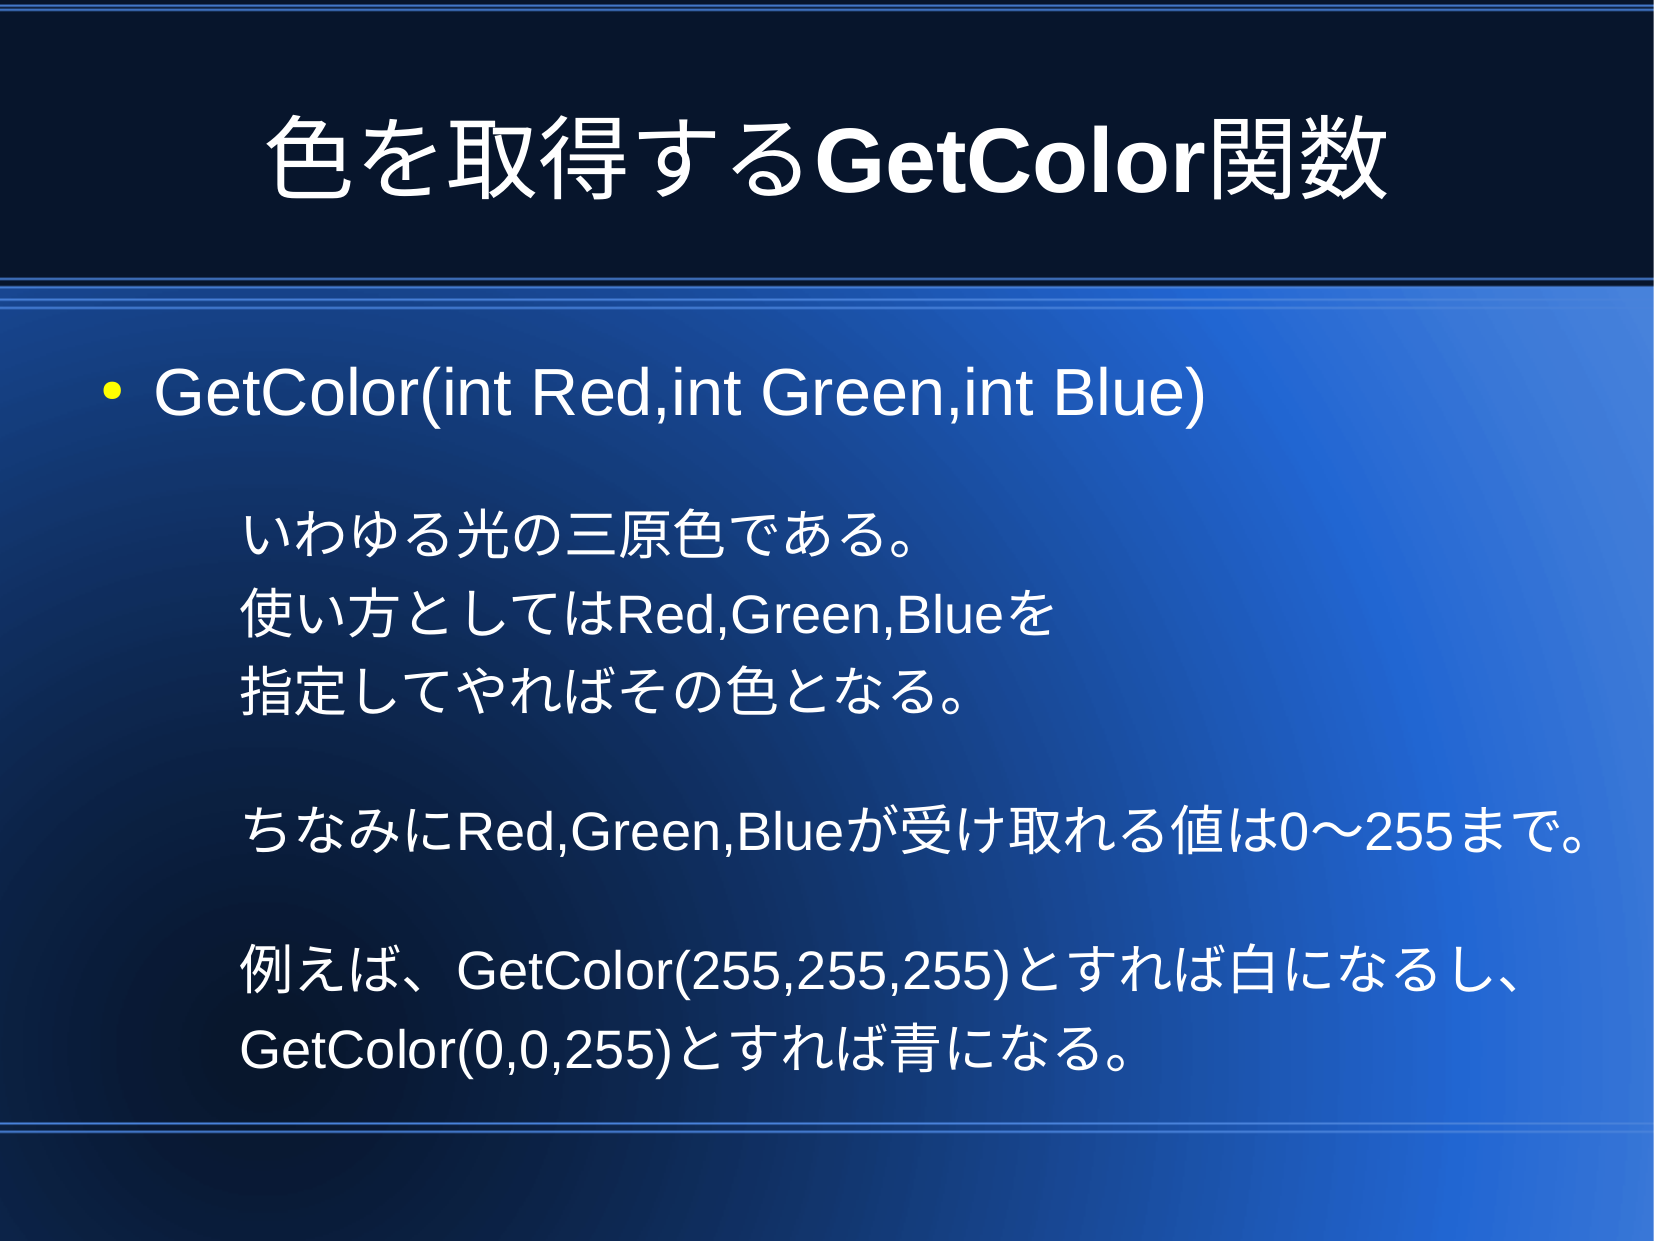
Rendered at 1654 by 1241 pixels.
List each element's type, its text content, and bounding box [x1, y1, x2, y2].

list GetColor(int Red,int Green,int Blue) [82, 355, 1571, 1174]
title 色を取得するGetColor関数 [82, 49, 1571, 257]
text_box いわゆる光の三原色である。 使い方としてはRed,Green,Blueを 指定してやればその色となる。 ちなみにRed,Green,Blueが受け取れる値は0～255まで。 例えば、GetColor(255,255,255)とすれば白になるし、 GetColor(0,0,255)とすれば青になる。 [224, 484, 1565, 959]
picture [0, 0, 1654, 1241]
